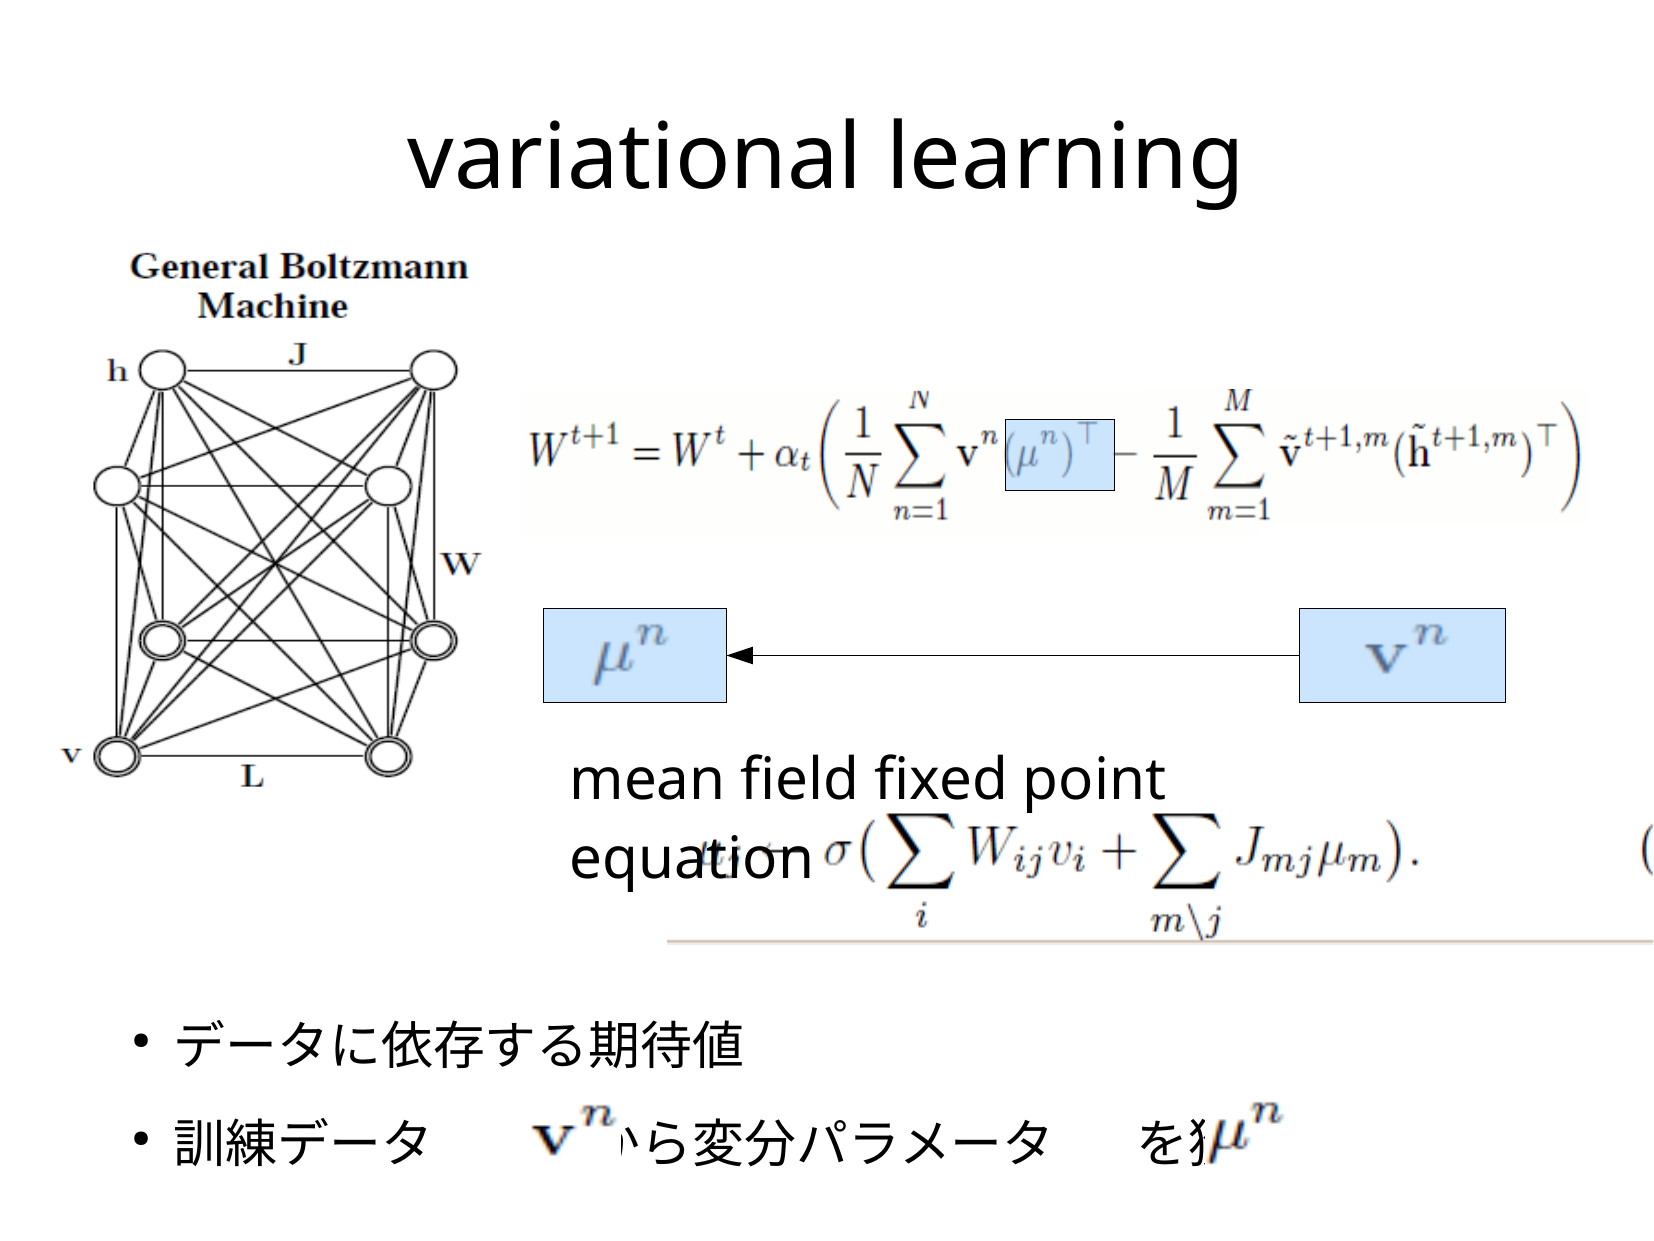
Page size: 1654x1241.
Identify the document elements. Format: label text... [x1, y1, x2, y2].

title variational learning [82, 56, 1571, 250]
picture [521, 389, 1589, 538]
picture [44, 236, 502, 798]
picture [531, 1095, 621, 1182]
picture [667, 767, 1654, 945]
list データに依存する期待値 訓練データ から変分パラメータ を獲る [118, 1003, 1565, 1182]
text_box [543, 608, 727, 703]
text_box [1299, 608, 1506, 703]
text_box [1005, 419, 1115, 491]
text_box mean field fixed point equation [555, 730, 1371, 804]
picture [1205, 1092, 1300, 1173]
